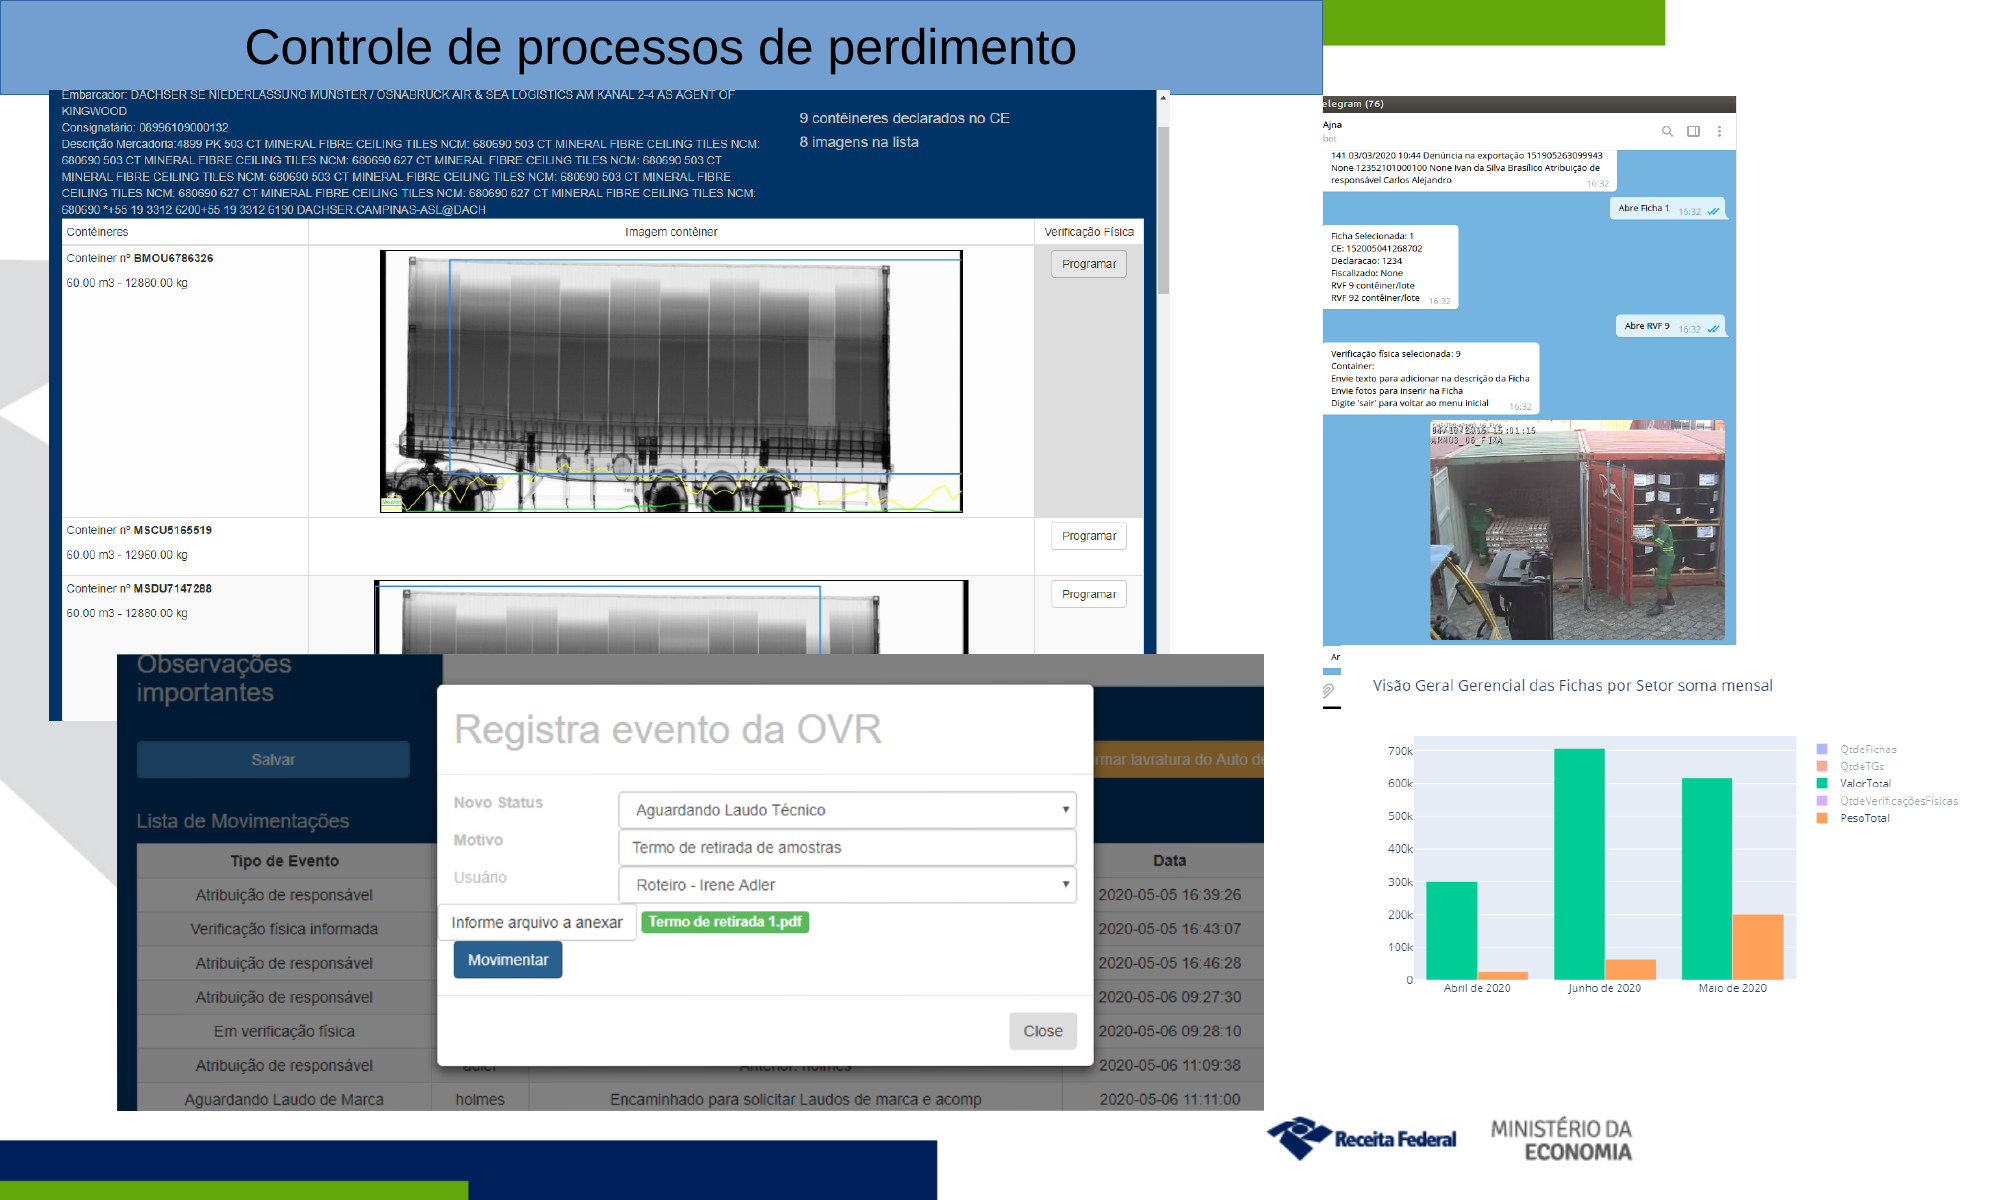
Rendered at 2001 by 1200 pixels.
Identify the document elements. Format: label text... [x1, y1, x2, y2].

picture [0, 0, 1973, 1200]
text_box Controle de processos de perdimento [0, 0, 1323, 95]
